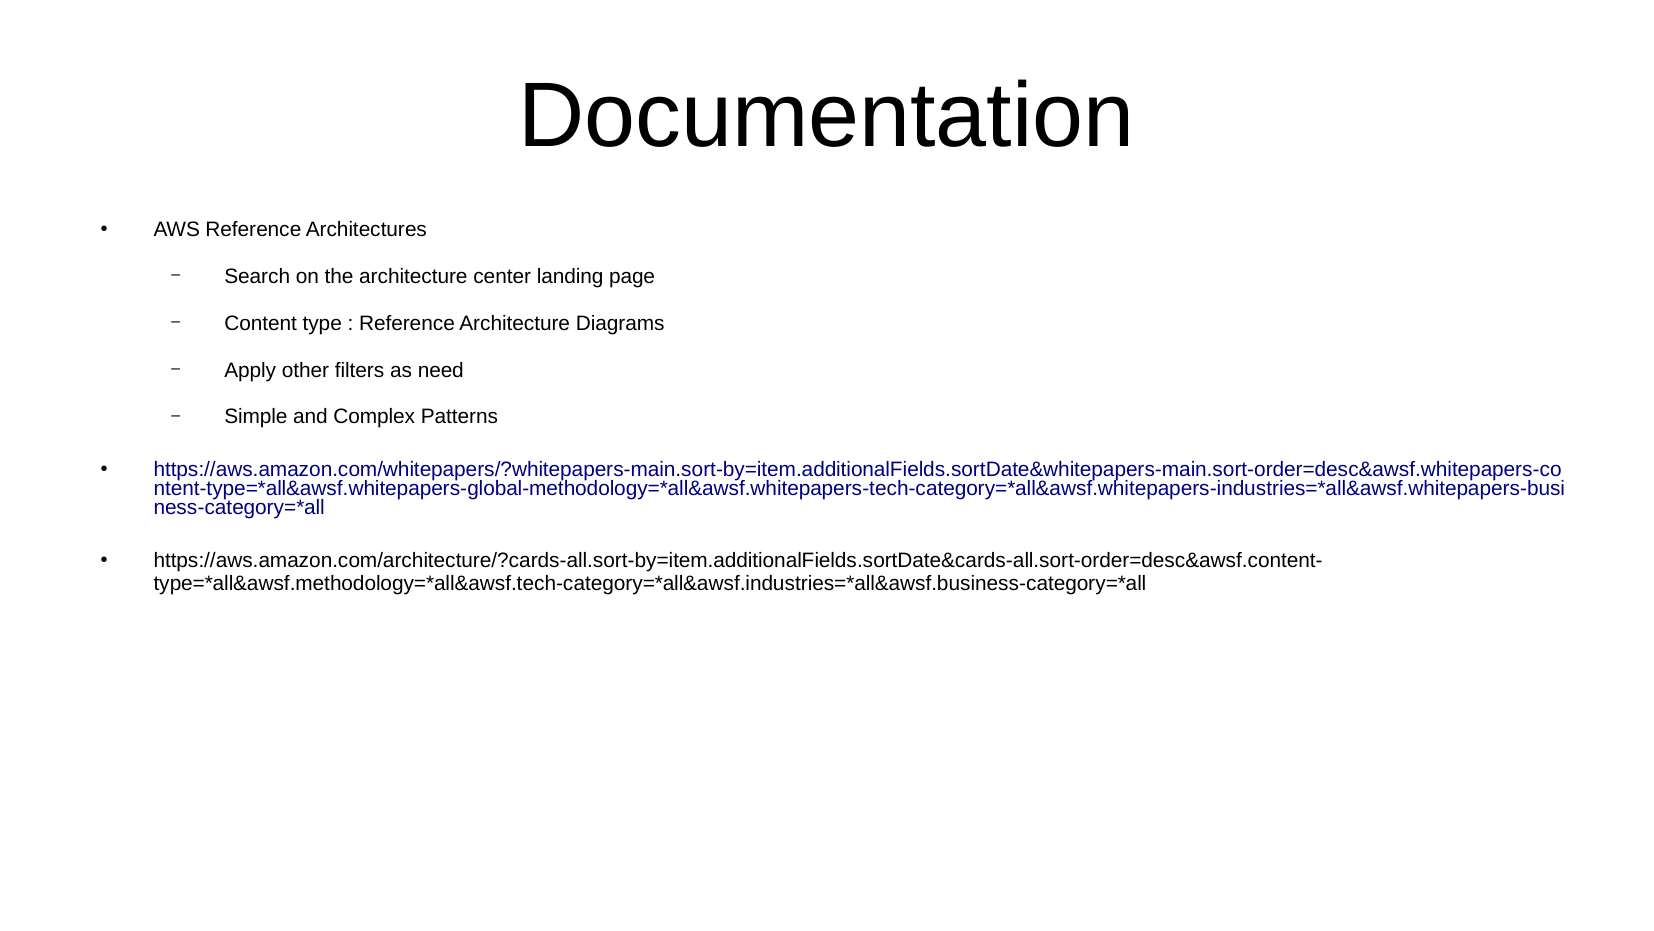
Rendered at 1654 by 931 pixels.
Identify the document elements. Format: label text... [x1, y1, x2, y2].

list AWS Reference Architectures Search on the architecture center landing page Content type : Reference Architecture Diagrams Apply other filters as need Simple and Complex Patterns https://aws.amazon.com/whitepapers/?whitepapers-main.sort-by=item.additionalFields.sortDate&whitepapers-main.sort-order=desc&awsf.whitepapers-content-type=*all&awsf.whitepapers-global-methodology=*all&awsf.whitepapers-tech-category=*all&awsf.whitepapers-industries=*all&awsf.whitepapers-business-category=*all https://aws.amazon.com/architecture/?cards-all.sort-by=item.additionalFields.sortDate&cards-all.sort-order=desc&awsf.content-type=*all&awsf.methodology=*all&awsf.tech-category=*all&awsf.industries=*all&awsf.business-category=*all [82, 217, 1571, 758]
title Documentation [82, 37, 1571, 193]
